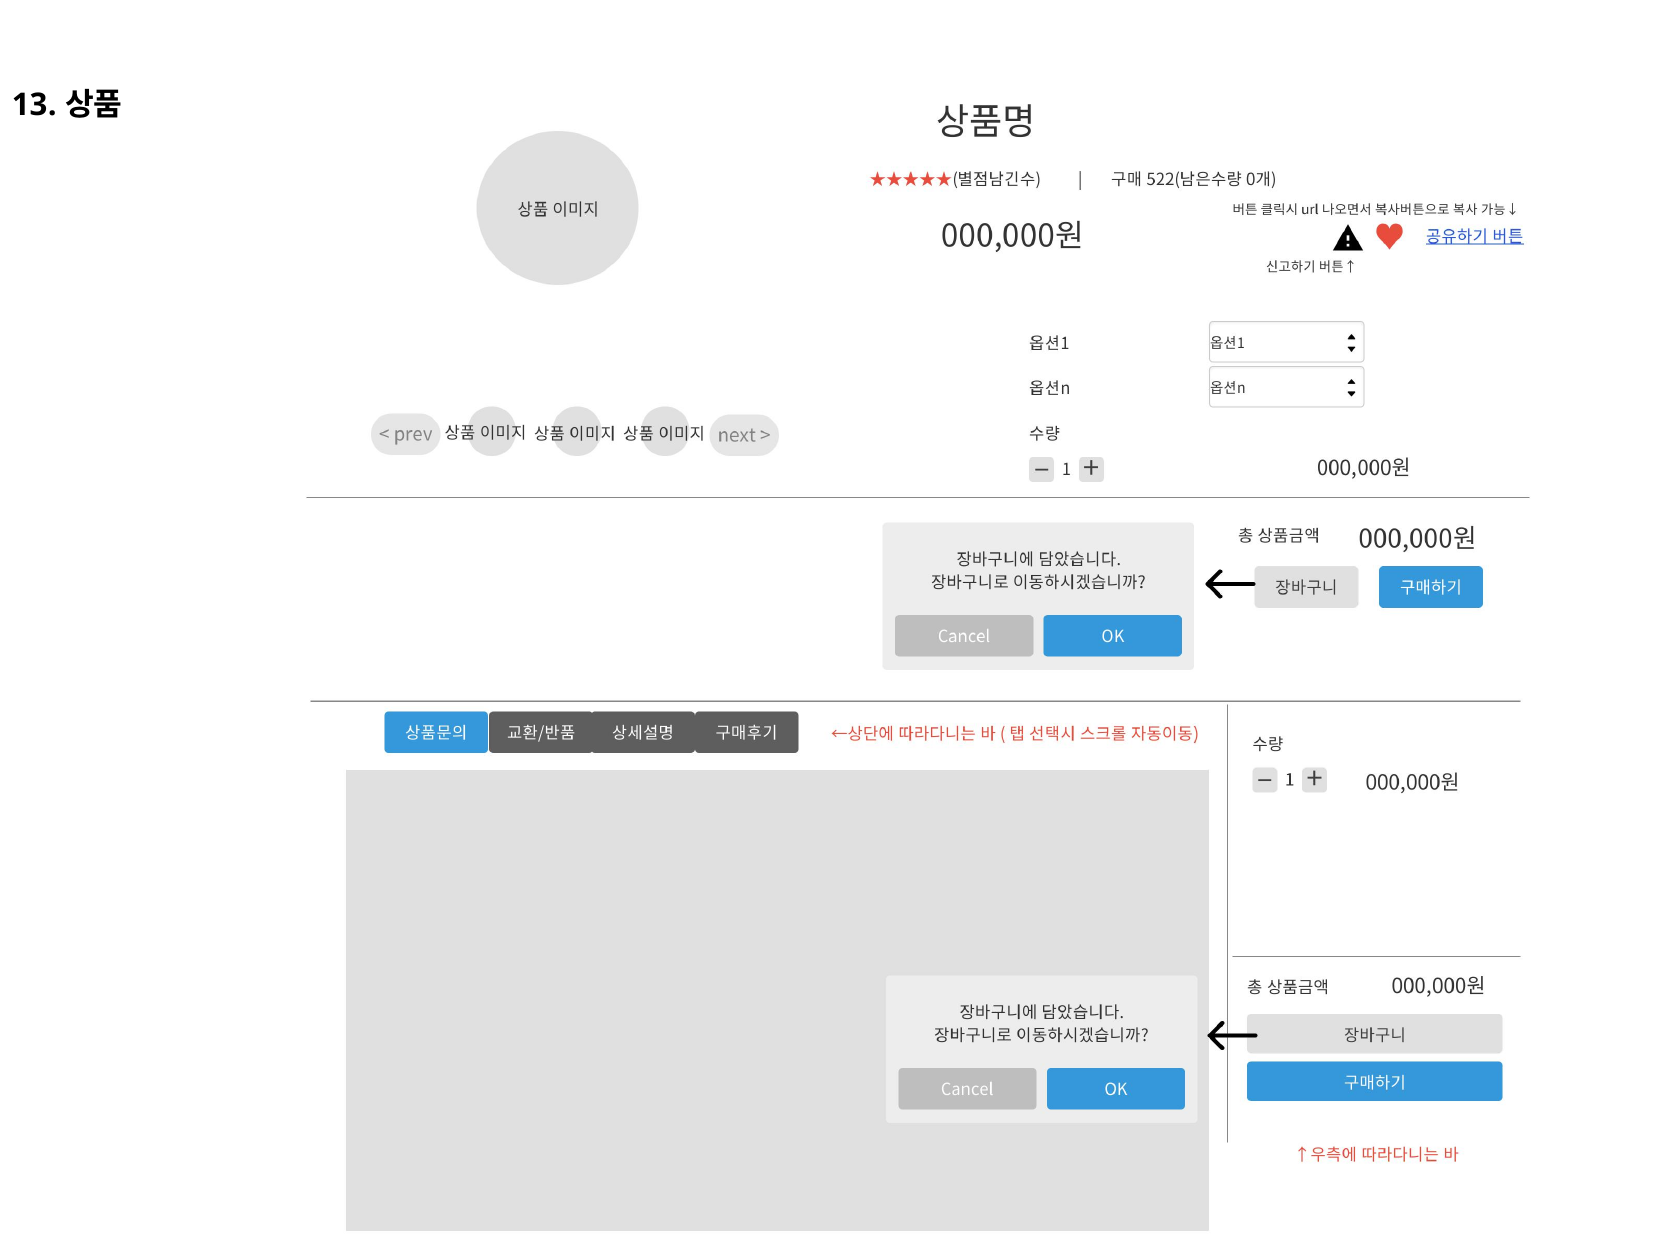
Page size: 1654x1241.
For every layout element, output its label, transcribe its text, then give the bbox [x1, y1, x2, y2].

picture [301, 0, 1547, 1241]
text_box 13. 상품 [11, 59, 768, 146]
